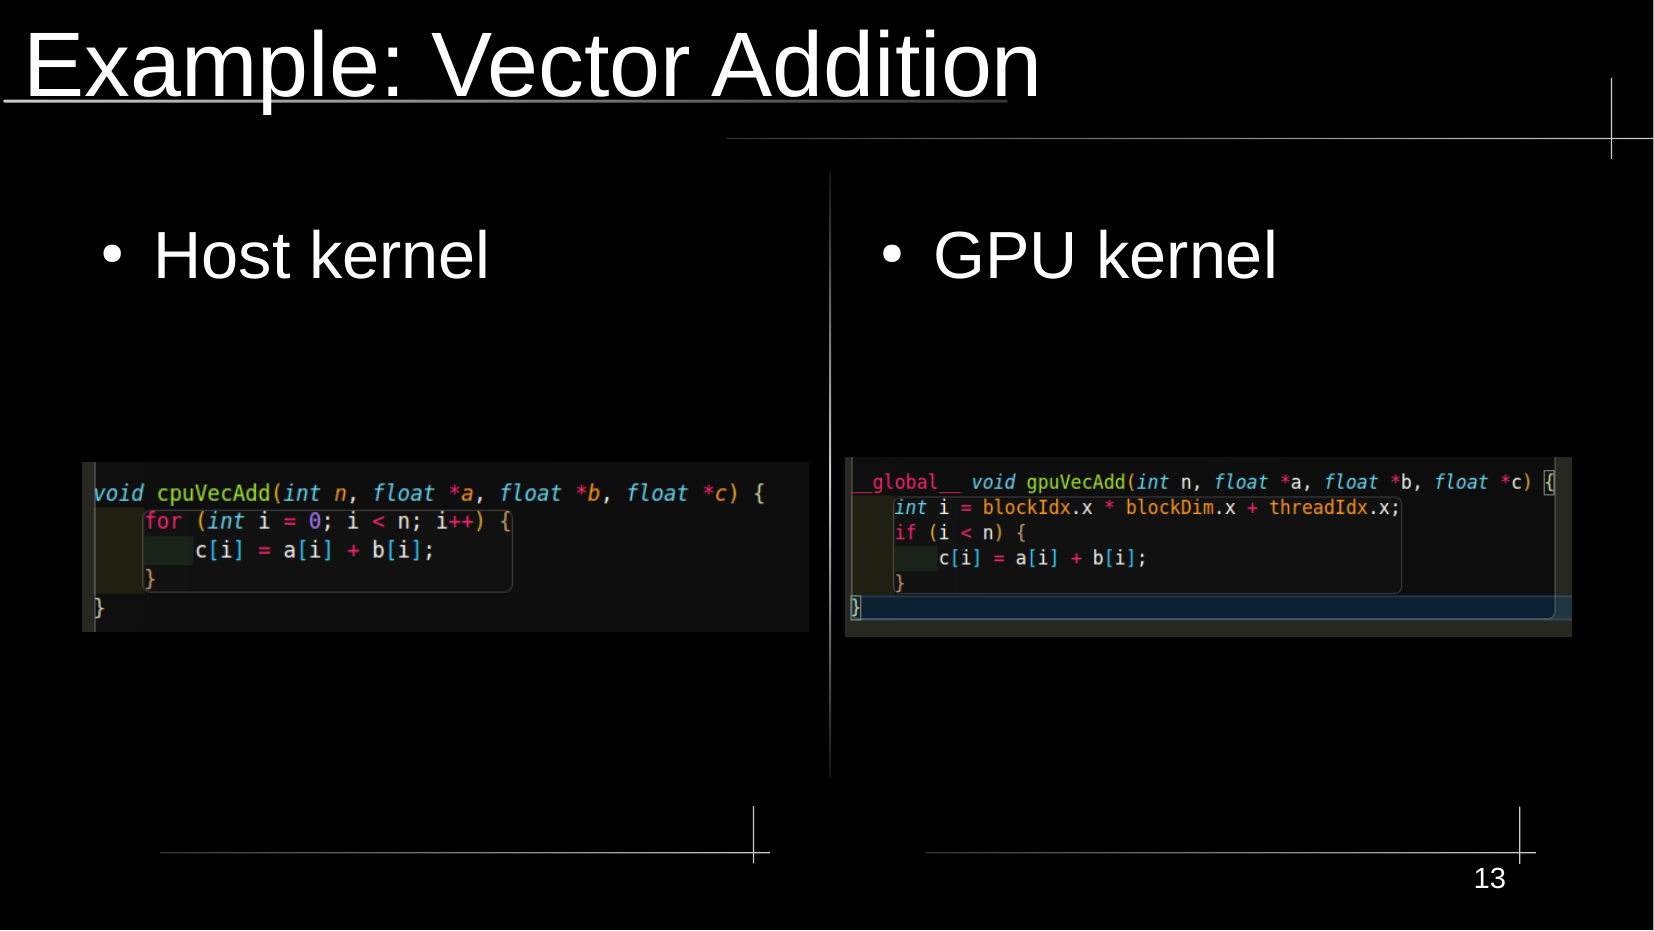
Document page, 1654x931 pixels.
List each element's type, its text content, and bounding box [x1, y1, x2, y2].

list Host kernel [82, 217, 809, 338]
picture [845, 457, 1572, 637]
list GPU kernel [862, 217, 1572, 338]
picture [82, 462, 809, 632]
title Example: Vector Addition [23, 11, 1589, 119]
